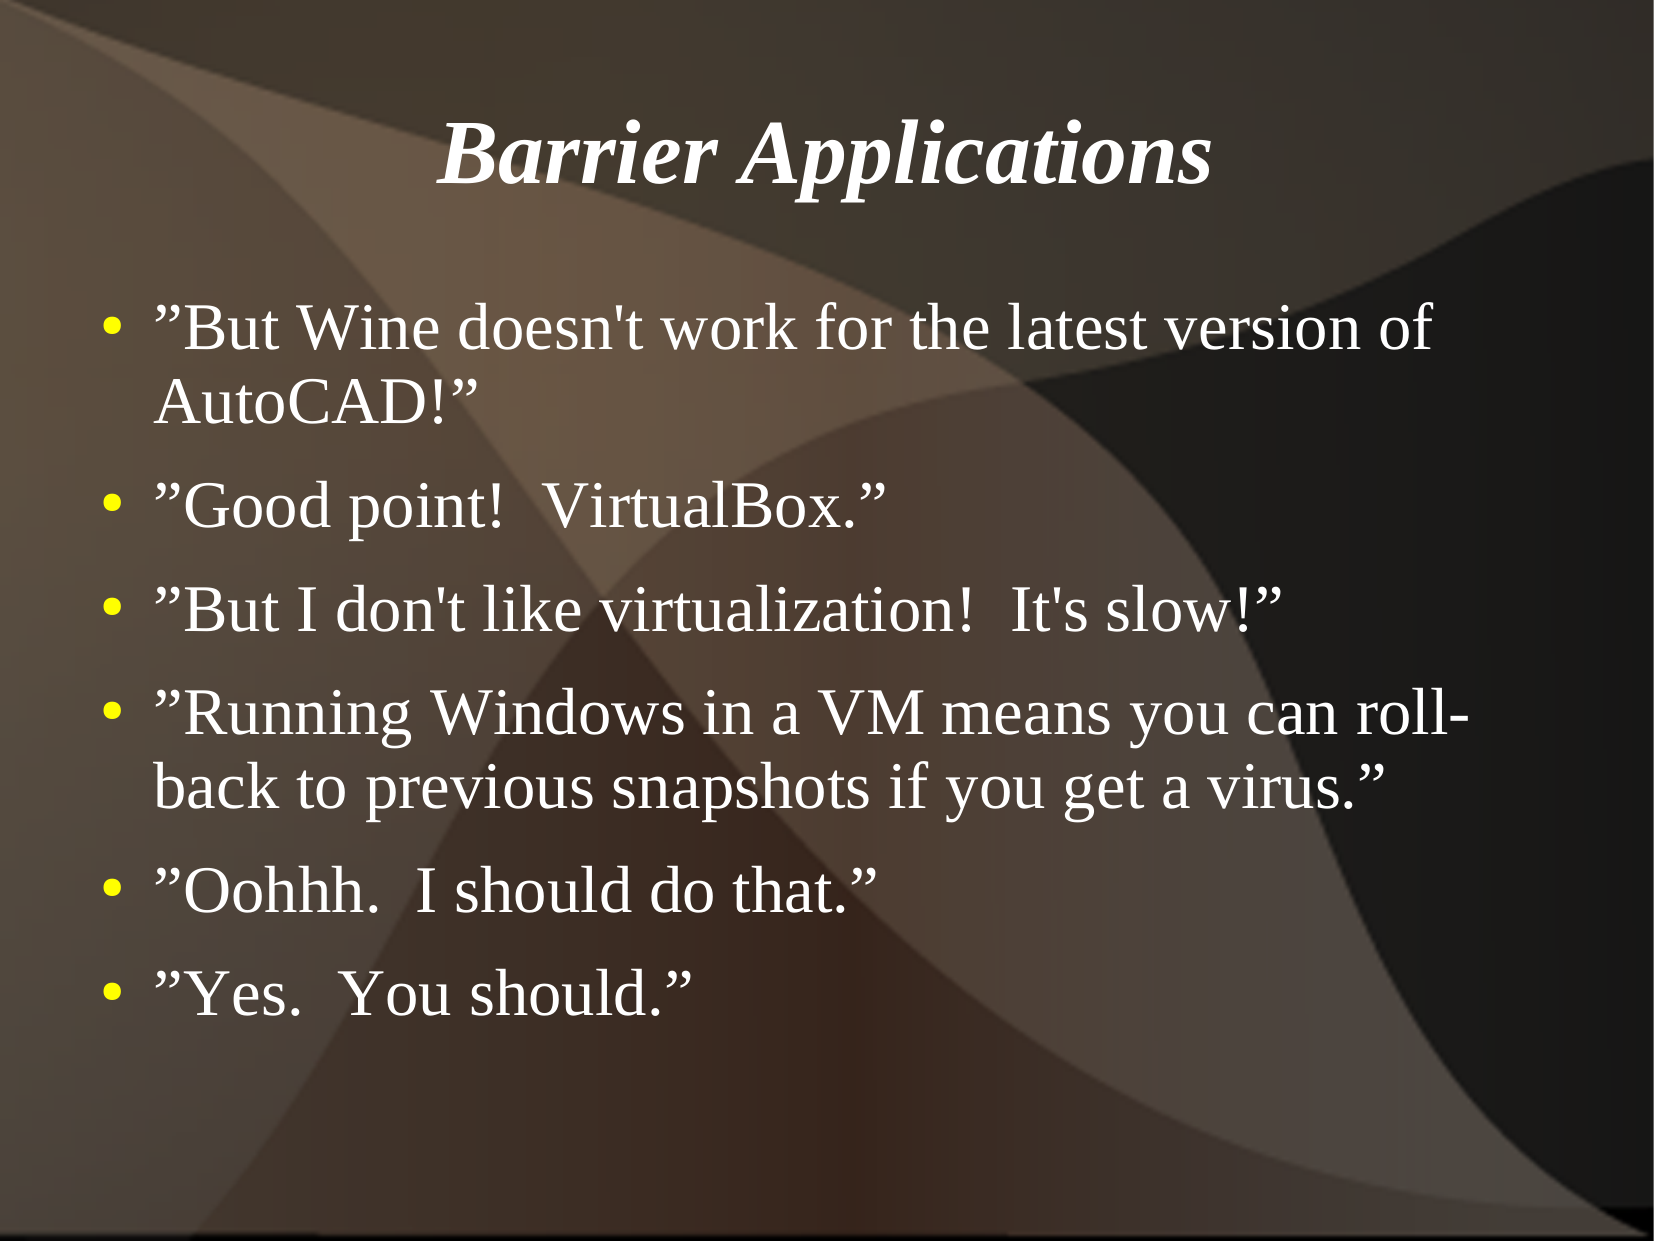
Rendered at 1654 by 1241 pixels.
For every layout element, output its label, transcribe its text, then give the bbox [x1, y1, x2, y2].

list ”But Wine doesn't work for the latest version of AutoCAD!” ”Good point! VirtualBox.” ”But I don't like virtualization! It's slow!” ”Running Windows in a VM means you can roll-back to previous snapshots if you get a virus.” ”Oohhh. I should do that.” ”Yes. You should.” [82, 290, 1571, 1109]
title Barrier Applications [82, 49, 1571, 257]
picture [0, 0, 1654, 1241]
